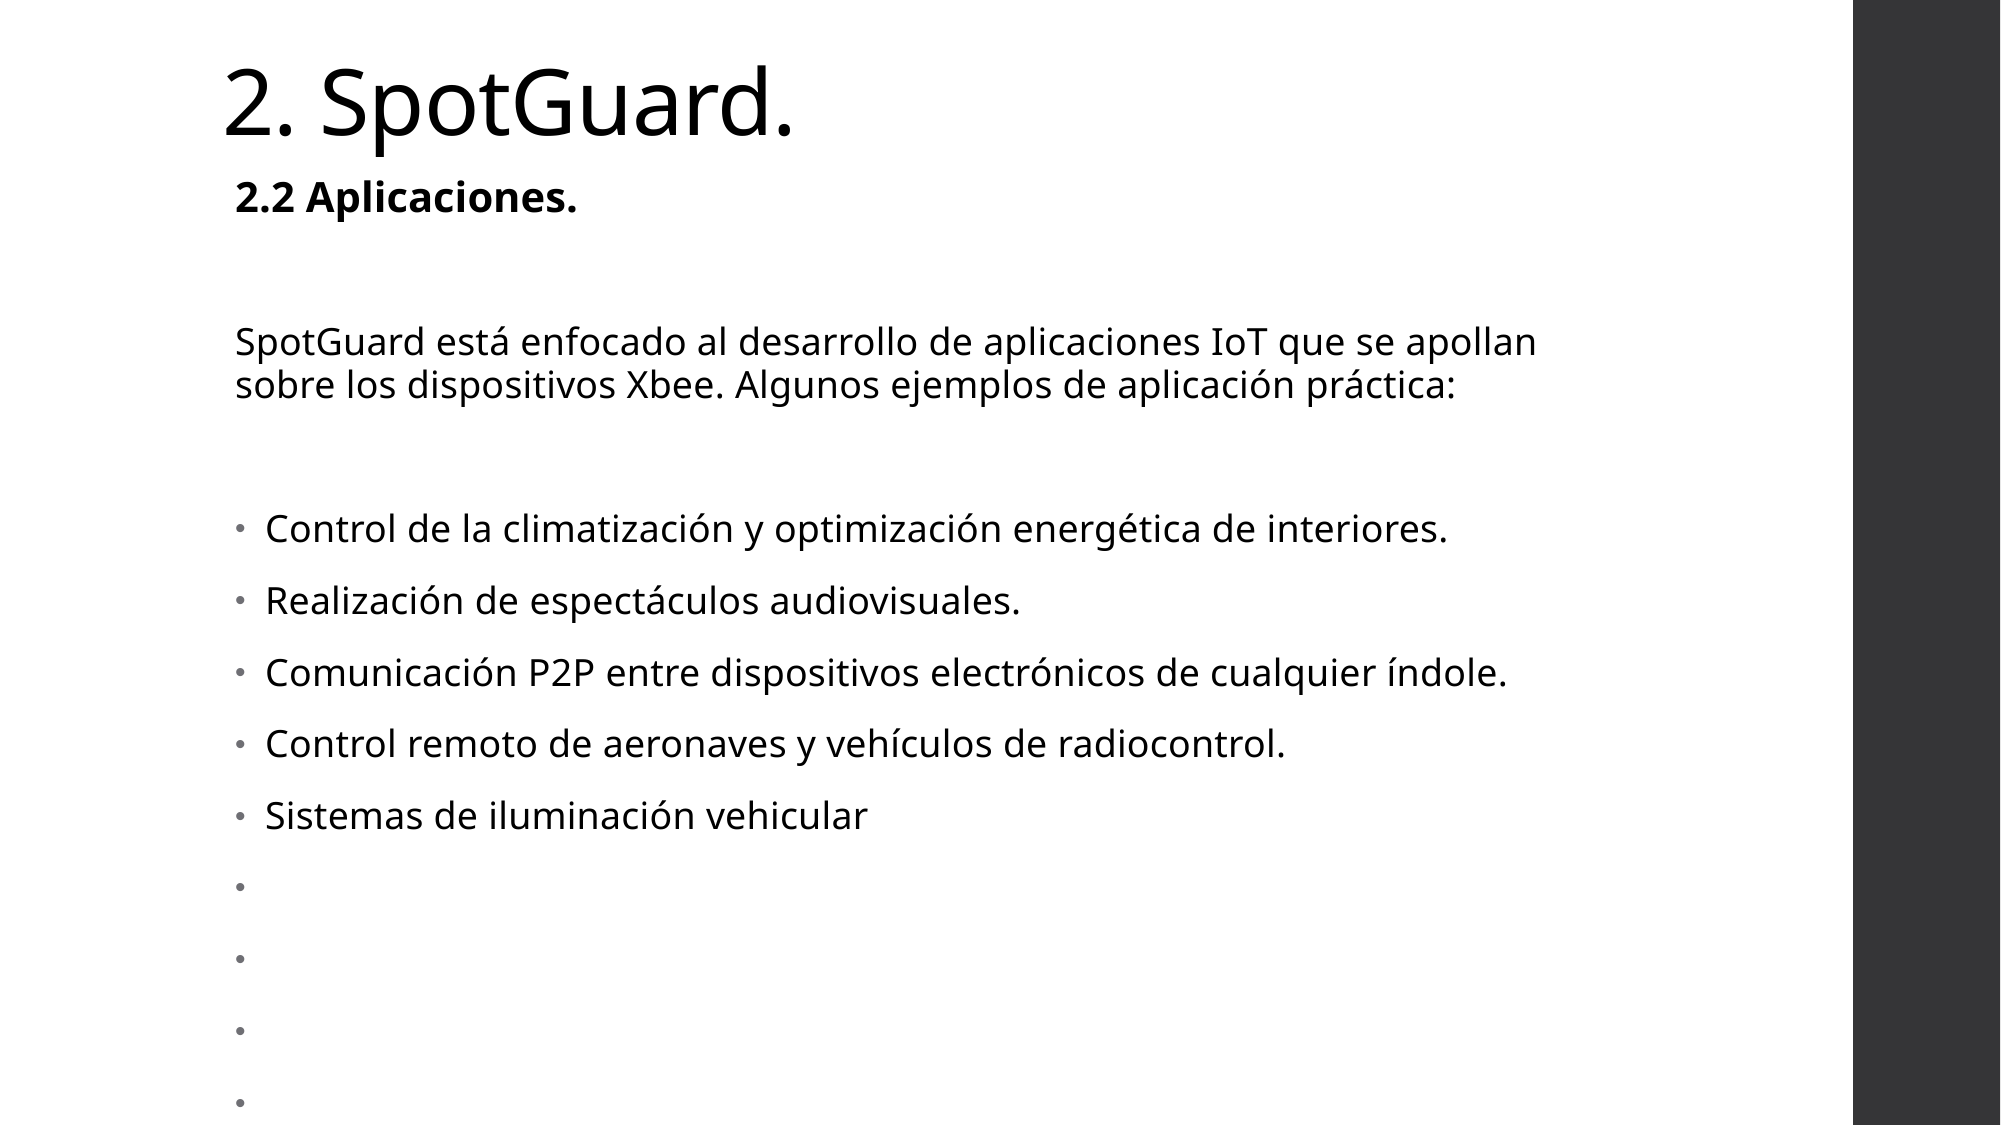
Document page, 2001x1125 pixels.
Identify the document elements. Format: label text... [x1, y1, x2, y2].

text_box 2. SpotGuard. [206, 30, 1797, 164]
list SpotGuard está enfocado al desarrollo de aplicaciones IoT que se apollan sobre los dispositivos Xbee. Algunos ejemplos de aplicación práctica: Control de la climatización y optimización energética de interiores. Realización de espectáculos audiovisuales. Comunicación P2P entre dispositivos electrónicos de cualquier índole. Control remoto de aeronaves y vehículos de radiocontrol. Sistemas de iluminación vehicular [220, 314, 1647, 1034]
text_box 2.2 Aplicaciones. [220, 163, 786, 229]
